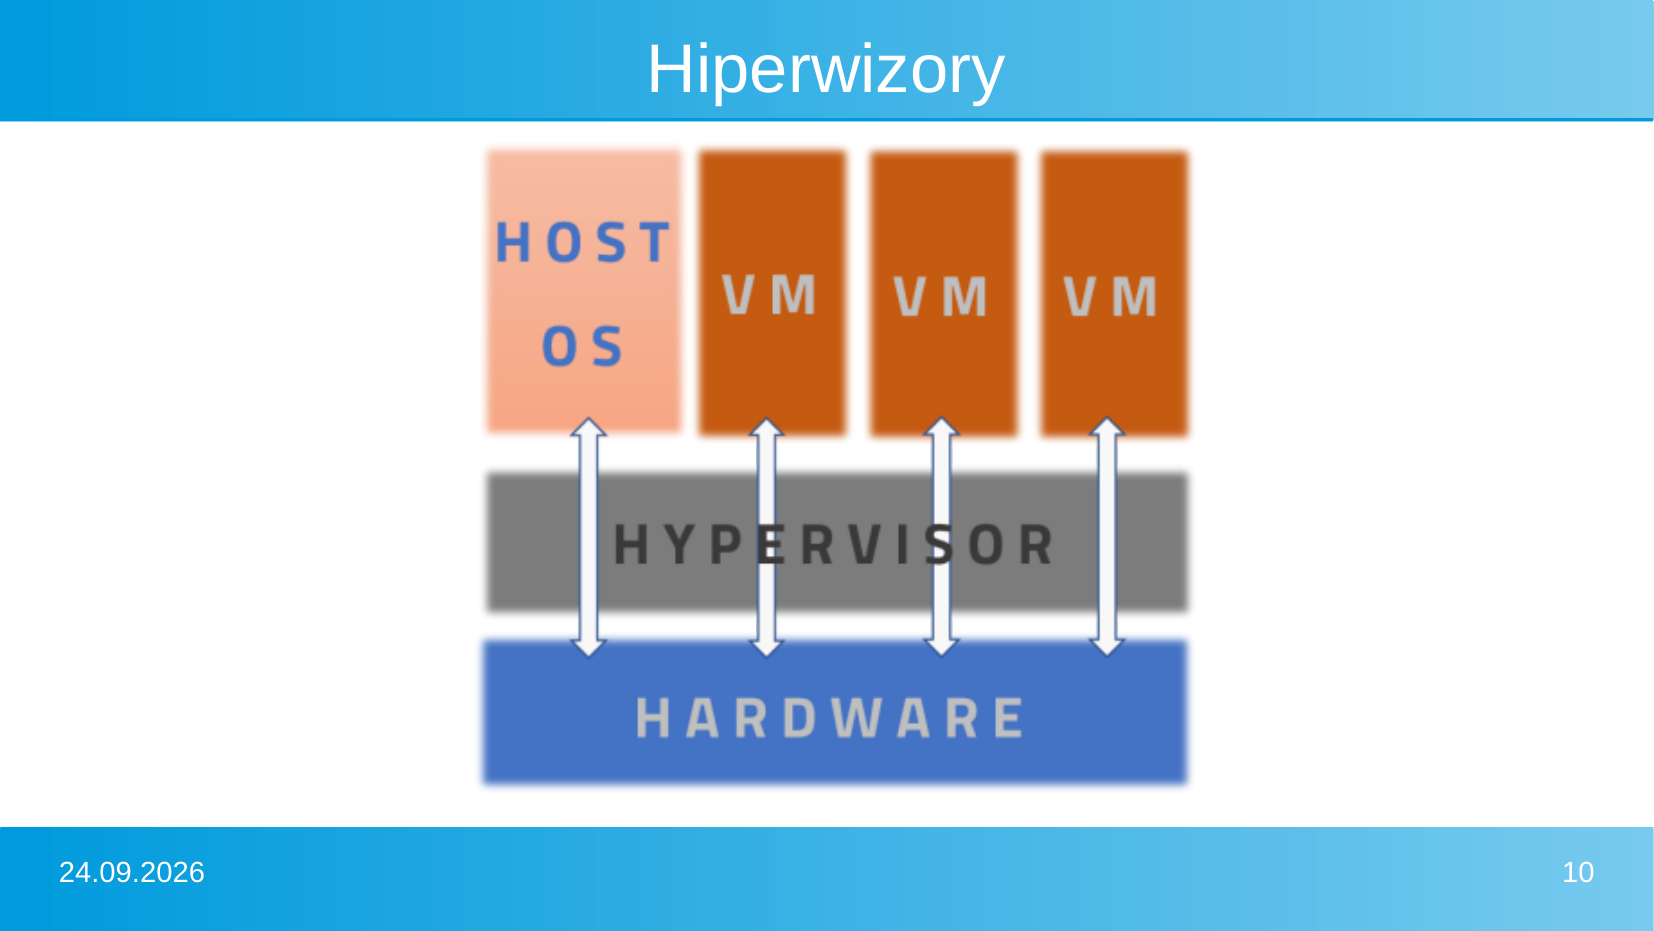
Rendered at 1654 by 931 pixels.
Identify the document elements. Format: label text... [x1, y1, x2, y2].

title Hiperwizory [59, 29, 1595, 108]
picture [426, 140, 1235, 794]
